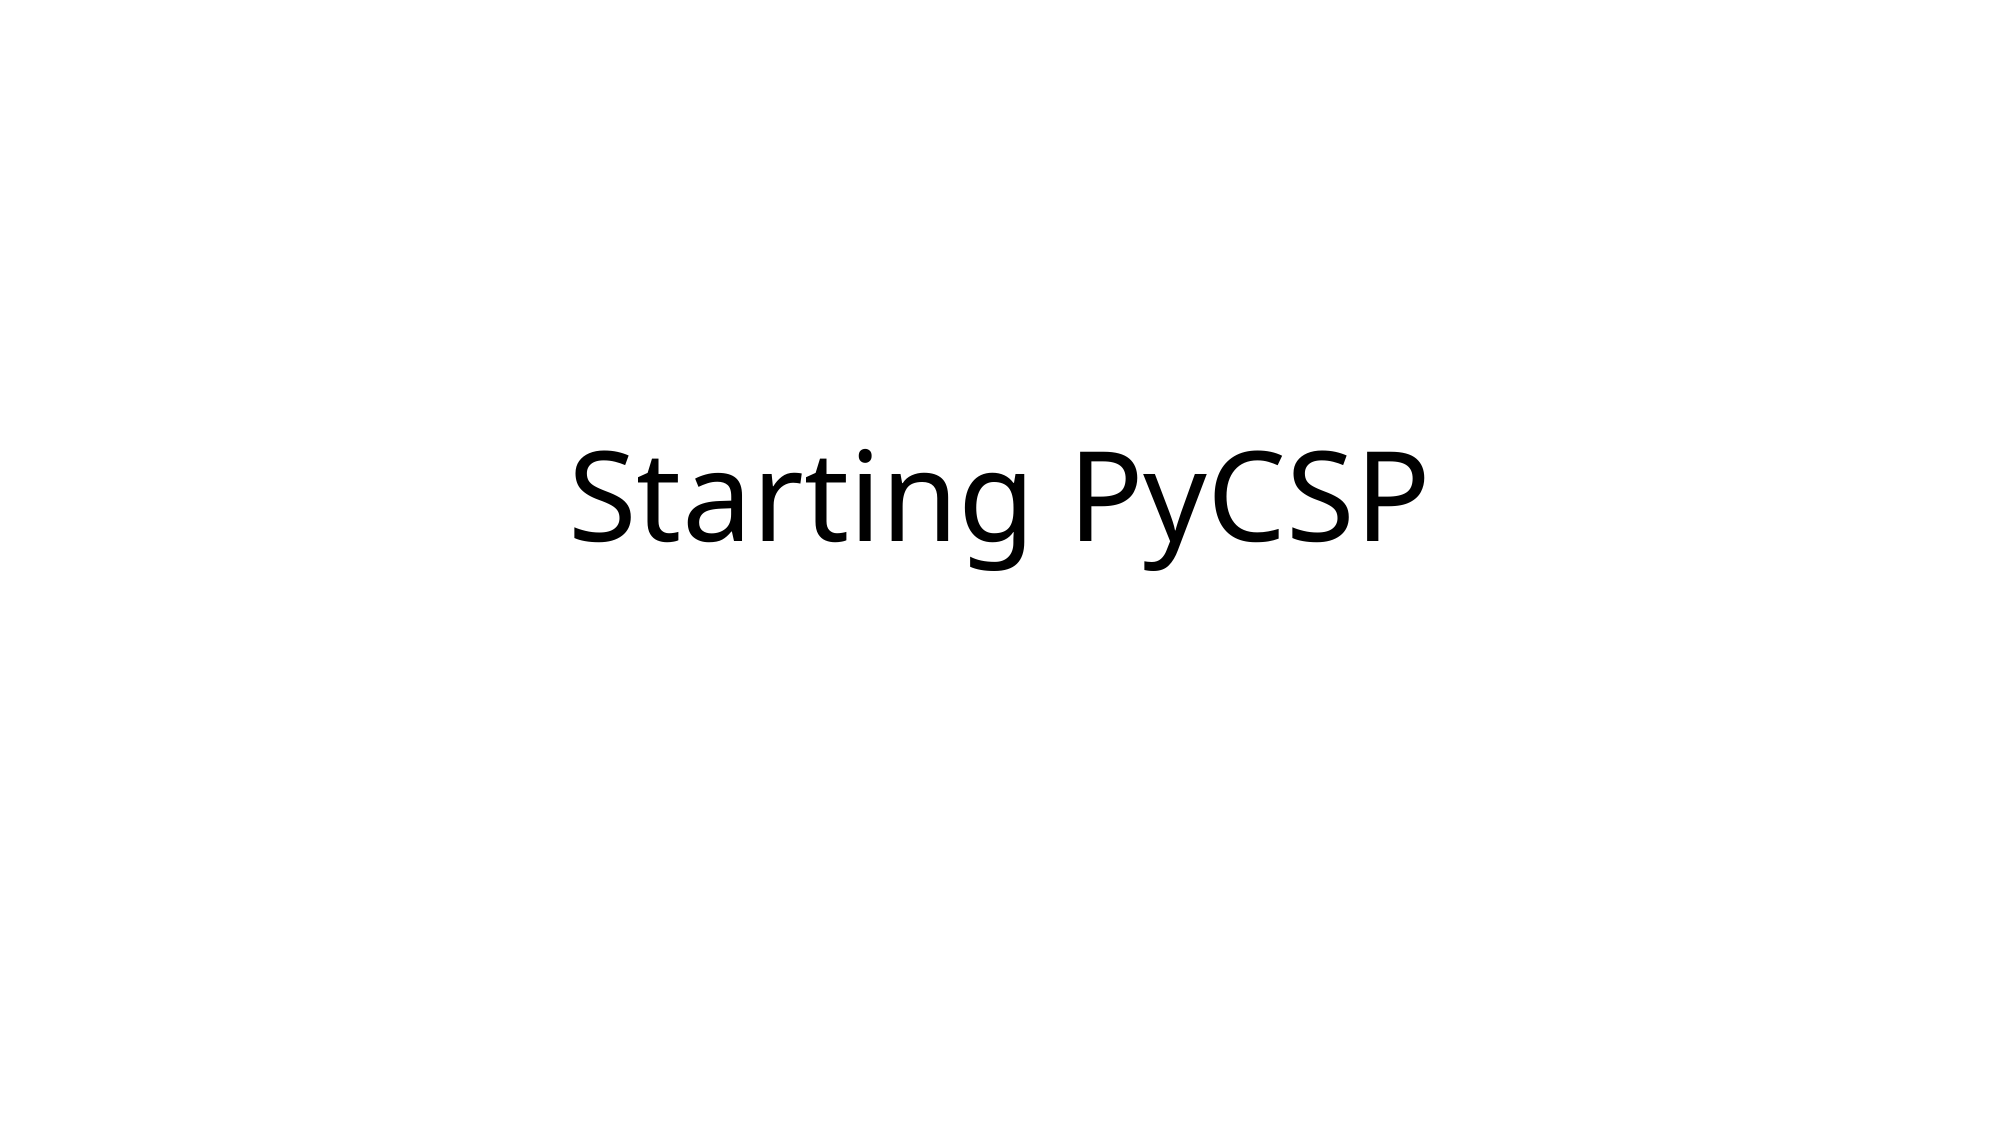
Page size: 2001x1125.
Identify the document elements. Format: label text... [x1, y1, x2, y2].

title Starting PyCSP [249, 184, 1750, 576]
